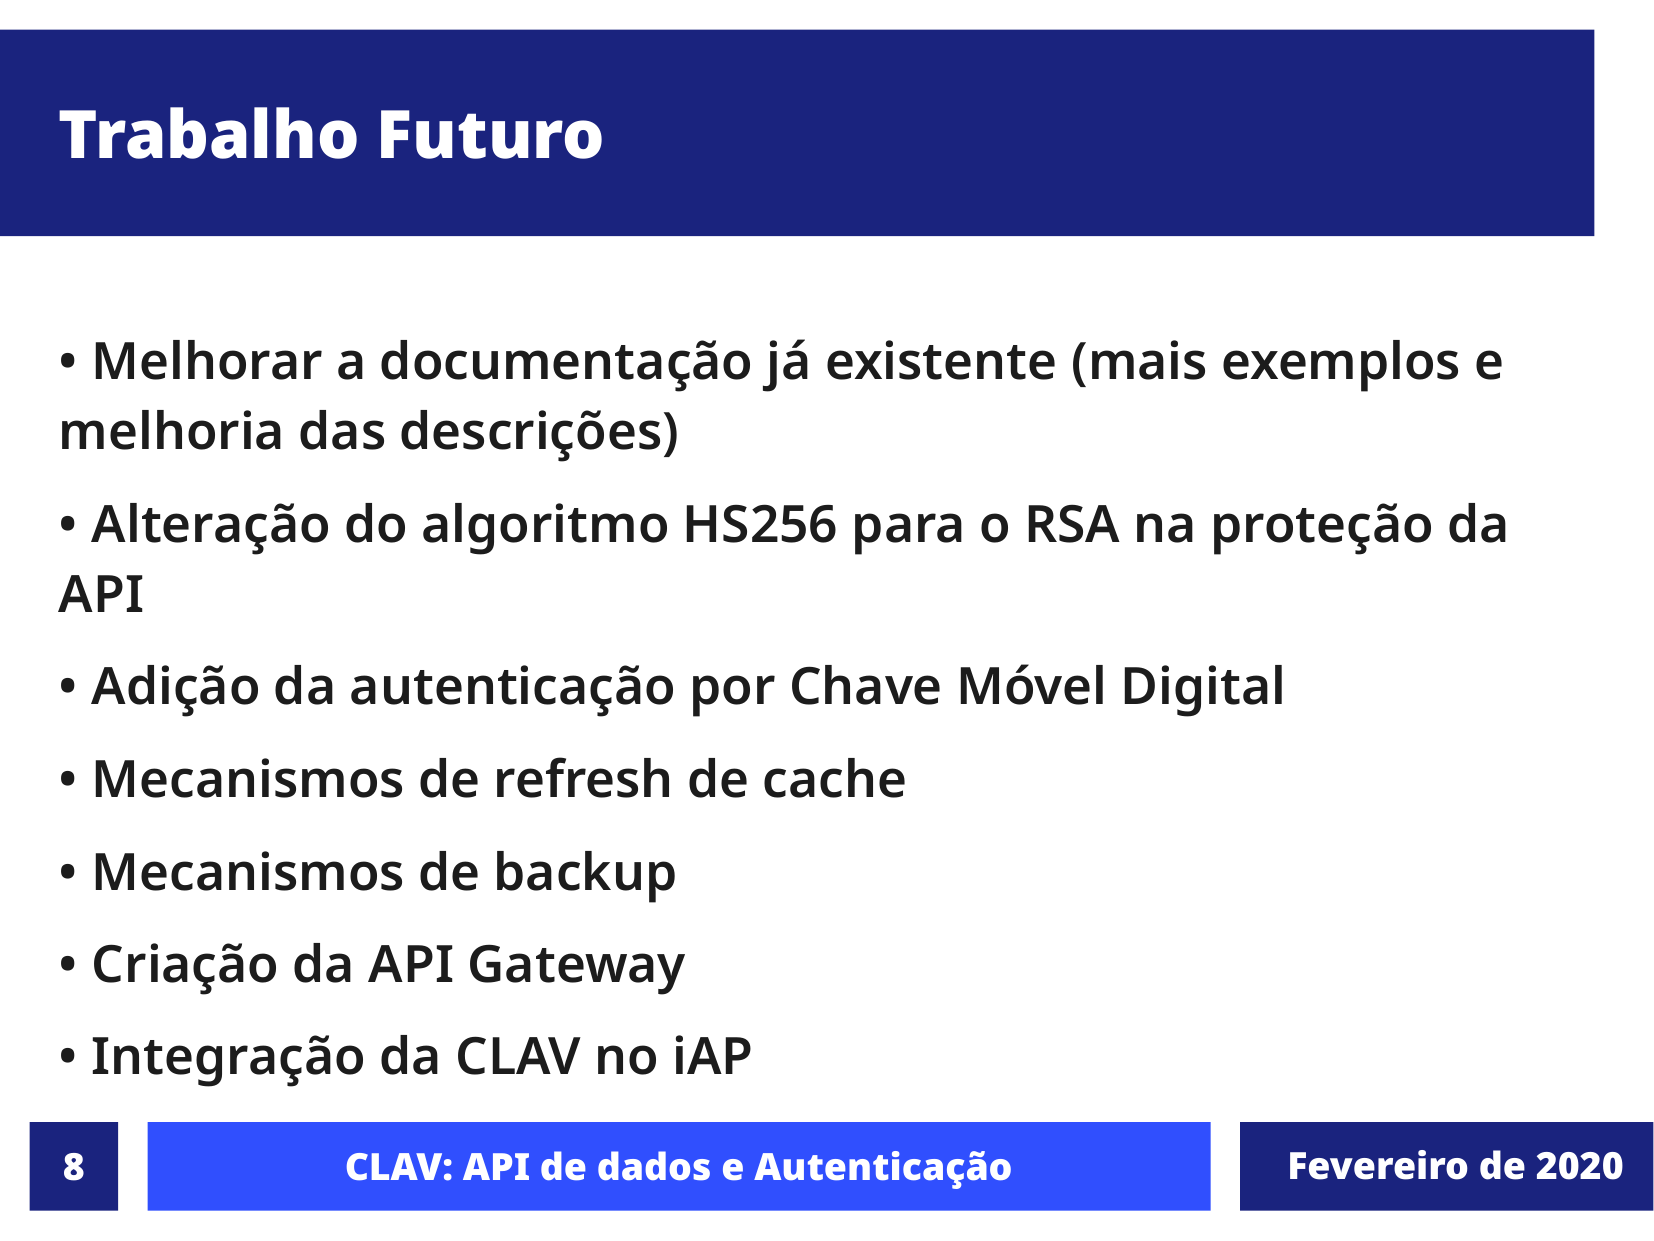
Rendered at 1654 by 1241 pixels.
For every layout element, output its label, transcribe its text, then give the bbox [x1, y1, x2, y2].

list • Melhorar a documentação já existente (mais exemplos e melhoria das descrições) • Alteração do algoritmo HS256 para o RSA na proteção da API • Adição da autenticação por Chave Móvel Digital • Mecanismos de refresh de cache • Mecanismos de backup • Criação da API Gateway • Integração da CLAV no iAP [59, 324, 1565, 1093]
title Trabalho Futuro [59, 59, 1595, 207]
